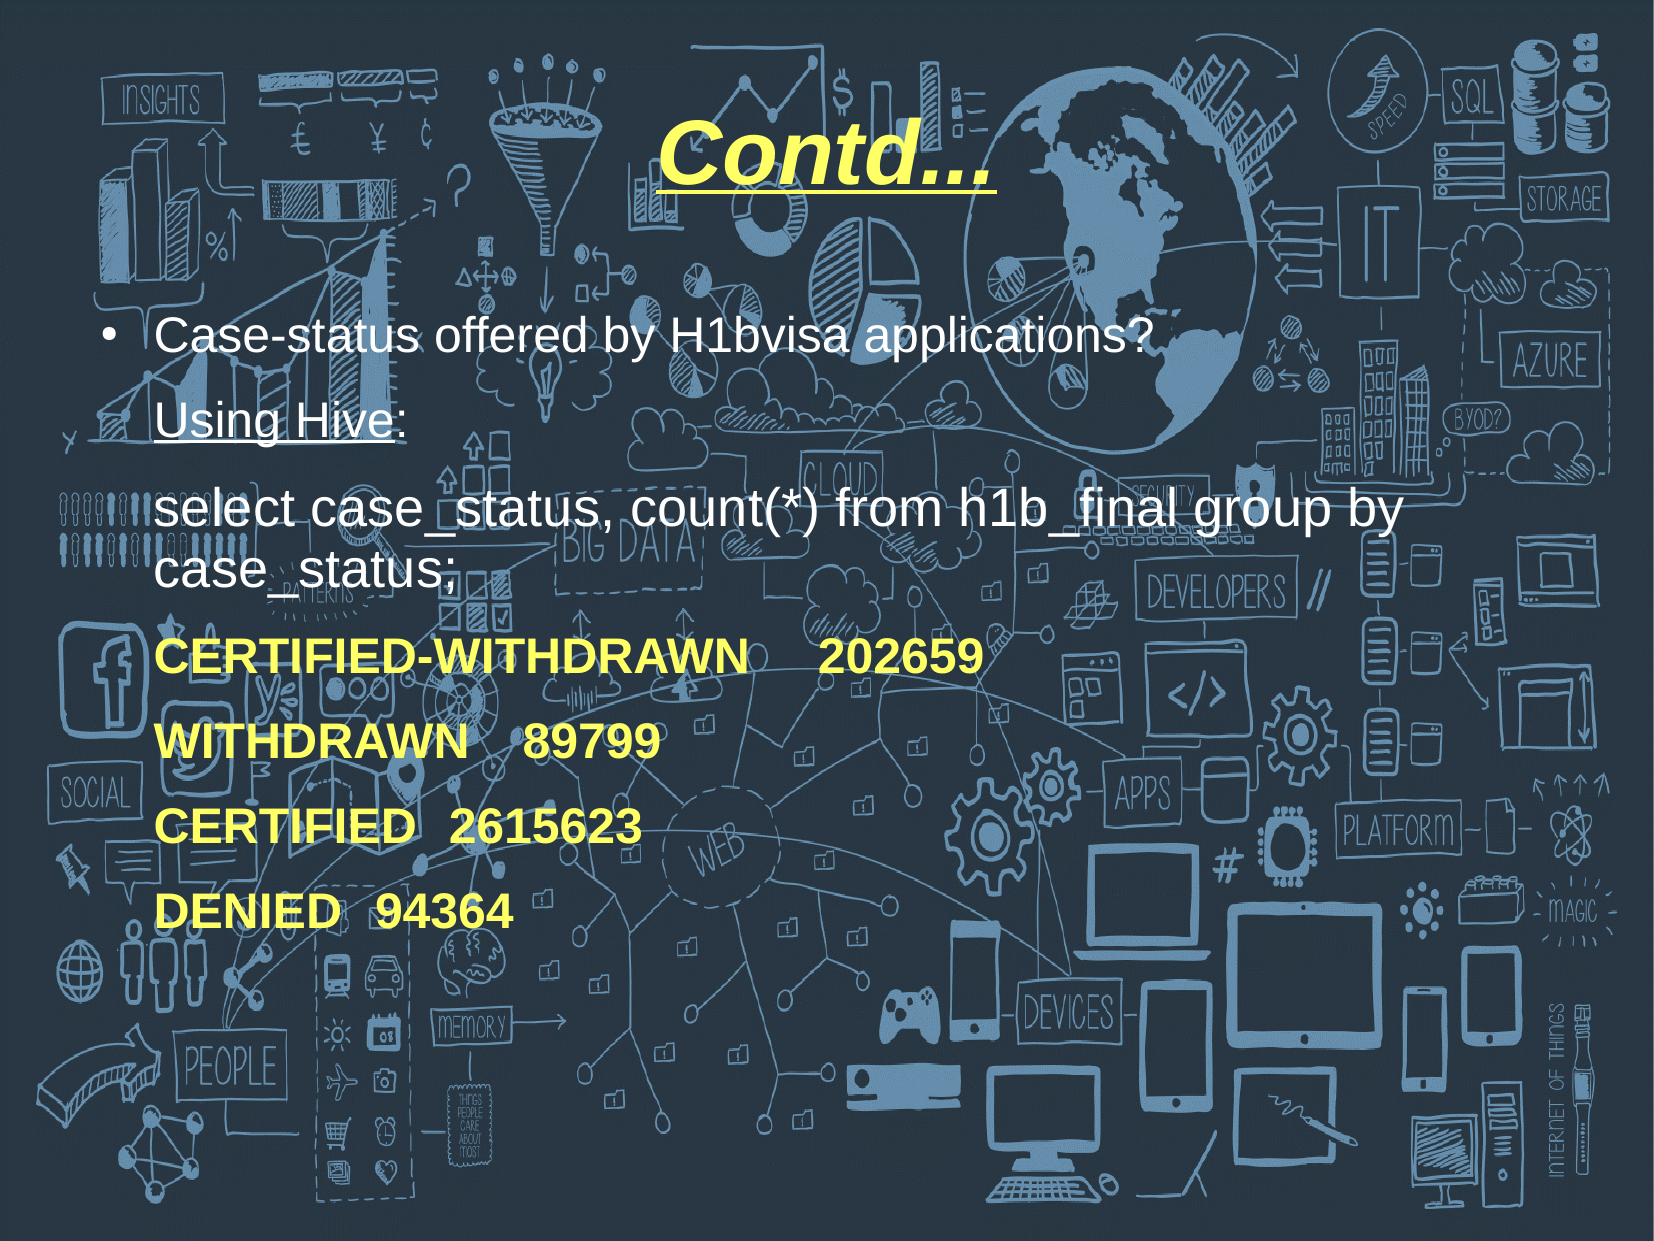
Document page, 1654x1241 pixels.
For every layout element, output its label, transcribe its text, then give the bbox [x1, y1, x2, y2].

list Case-status offered by H1bvisa applications? Using Hive: select case_status, count(*) from h1b_final group by case_status; CERTIFIED-WITHDRAWN 202659 WITHDRAWN 89799 CERTIFIED 2615623 DENIED 94364 [82, 307, 1571, 1092]
title Contd... [82, 49, 1571, 257]
picture [0, 0, 1654, 1241]
